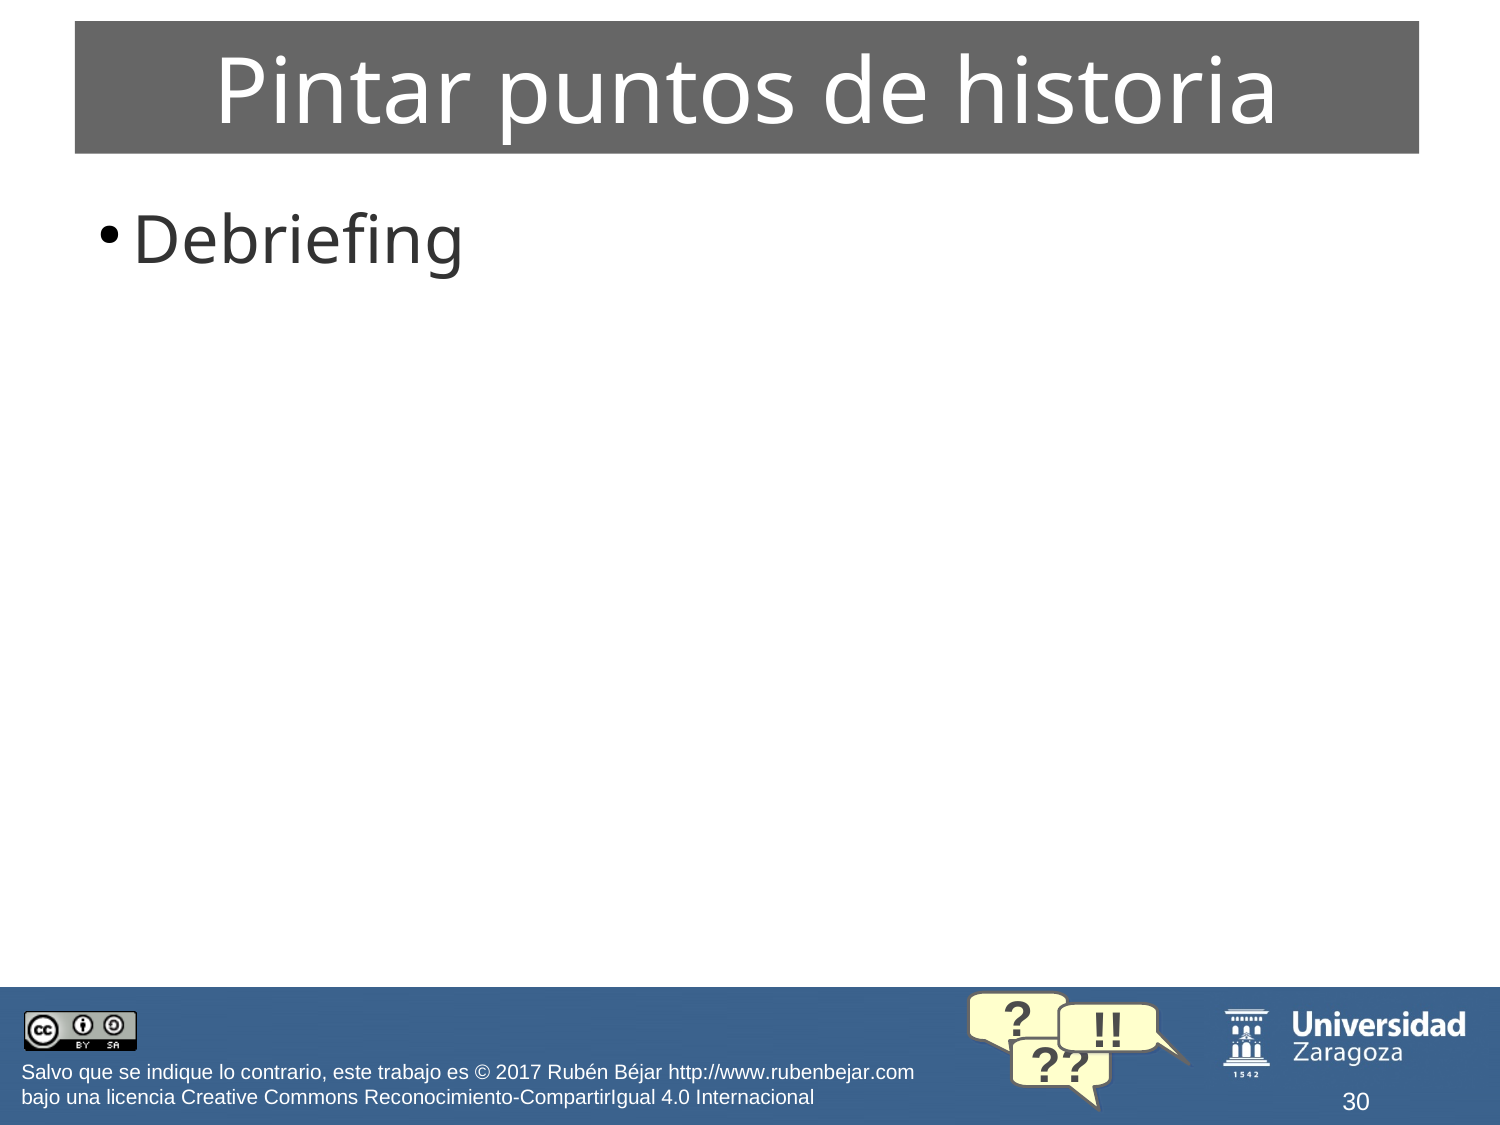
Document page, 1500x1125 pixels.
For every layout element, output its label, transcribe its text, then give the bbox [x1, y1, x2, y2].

text_box ? [968, 992, 1068, 1054]
text_box ?? [1011, 1038, 1111, 1111]
picture [0, 987, 1500, 1125]
list Debriefing [82, 188, 1406, 957]
title Pintar puntos de historia [74, 21, 1420, 154]
text_box !! [1058, 1003, 1190, 1065]
